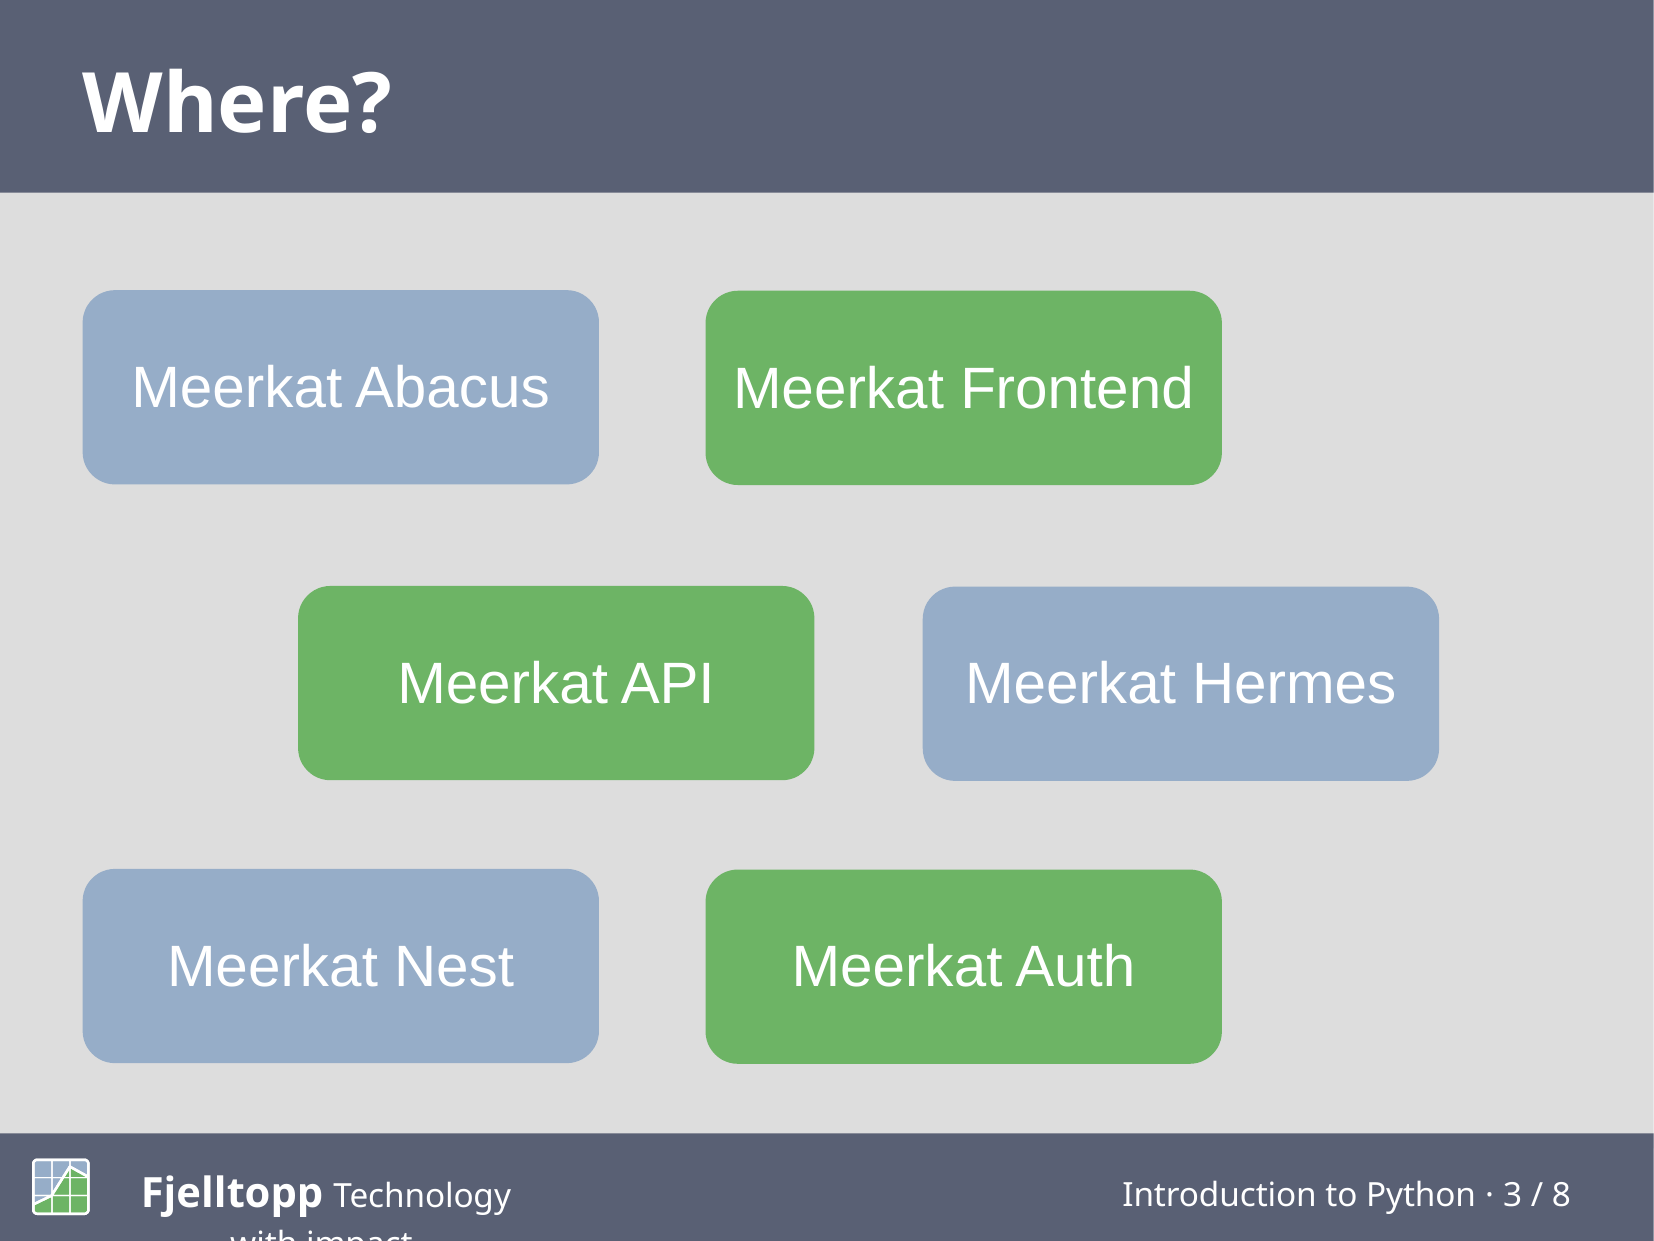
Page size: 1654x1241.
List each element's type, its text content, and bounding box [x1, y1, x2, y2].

text_box Meerkat Frontend [705, 290, 1222, 486]
text_box Meerkat API [298, 585, 815, 781]
title Where? [82, 47, 1264, 152]
text_box Meerkat Nest [82, 868, 599, 1064]
text_box Meerkat Auth [705, 869, 1222, 1064]
text_box Meerkat Abacus [82, 290, 599, 485]
text_box Meerkat Hermes [922, 586, 1440, 781]
